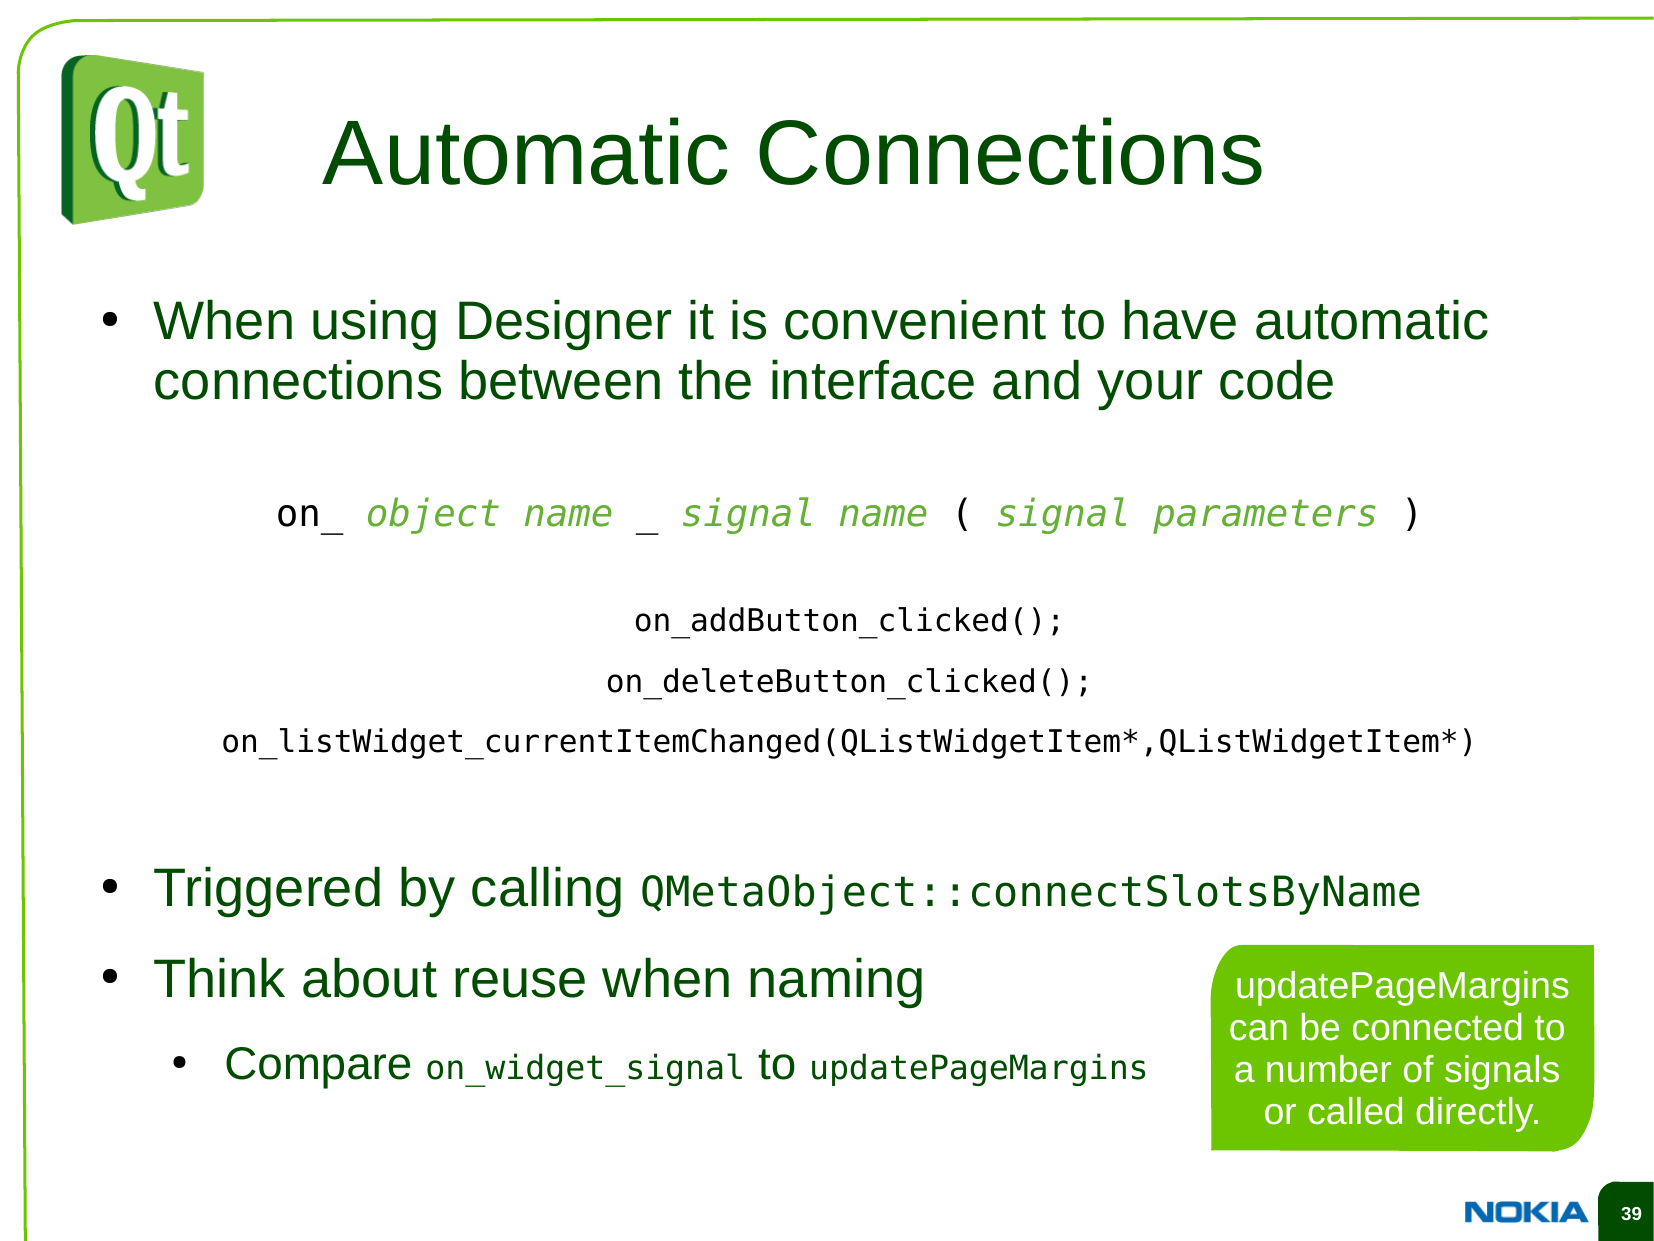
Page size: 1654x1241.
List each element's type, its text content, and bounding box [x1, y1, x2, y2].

picture [1465, 1201, 1589, 1223]
list When using Designer it is convenient to have automatic connections between the interface and your code Triggered by calling QMetaObject::connectSlotsByName Think about reuse when naming Compare on_widget_signal to updatePageMargins [82, 290, 1571, 1090]
title Automatic Connections [257, 49, 1333, 257]
picture [61, 55, 204, 225]
text_box updatePageMargins can be connected to a number of signals or called directly. [1210, 944, 1595, 1152]
text_box on_ object name _ signal name ( signal parameters ) on_addButton_clicked(); on_deleteButton_clicked(); on_listWidget_currentItemChanged(QListWidgetItem*,QListWidgetItem*) [206, 484, 1506, 768]
